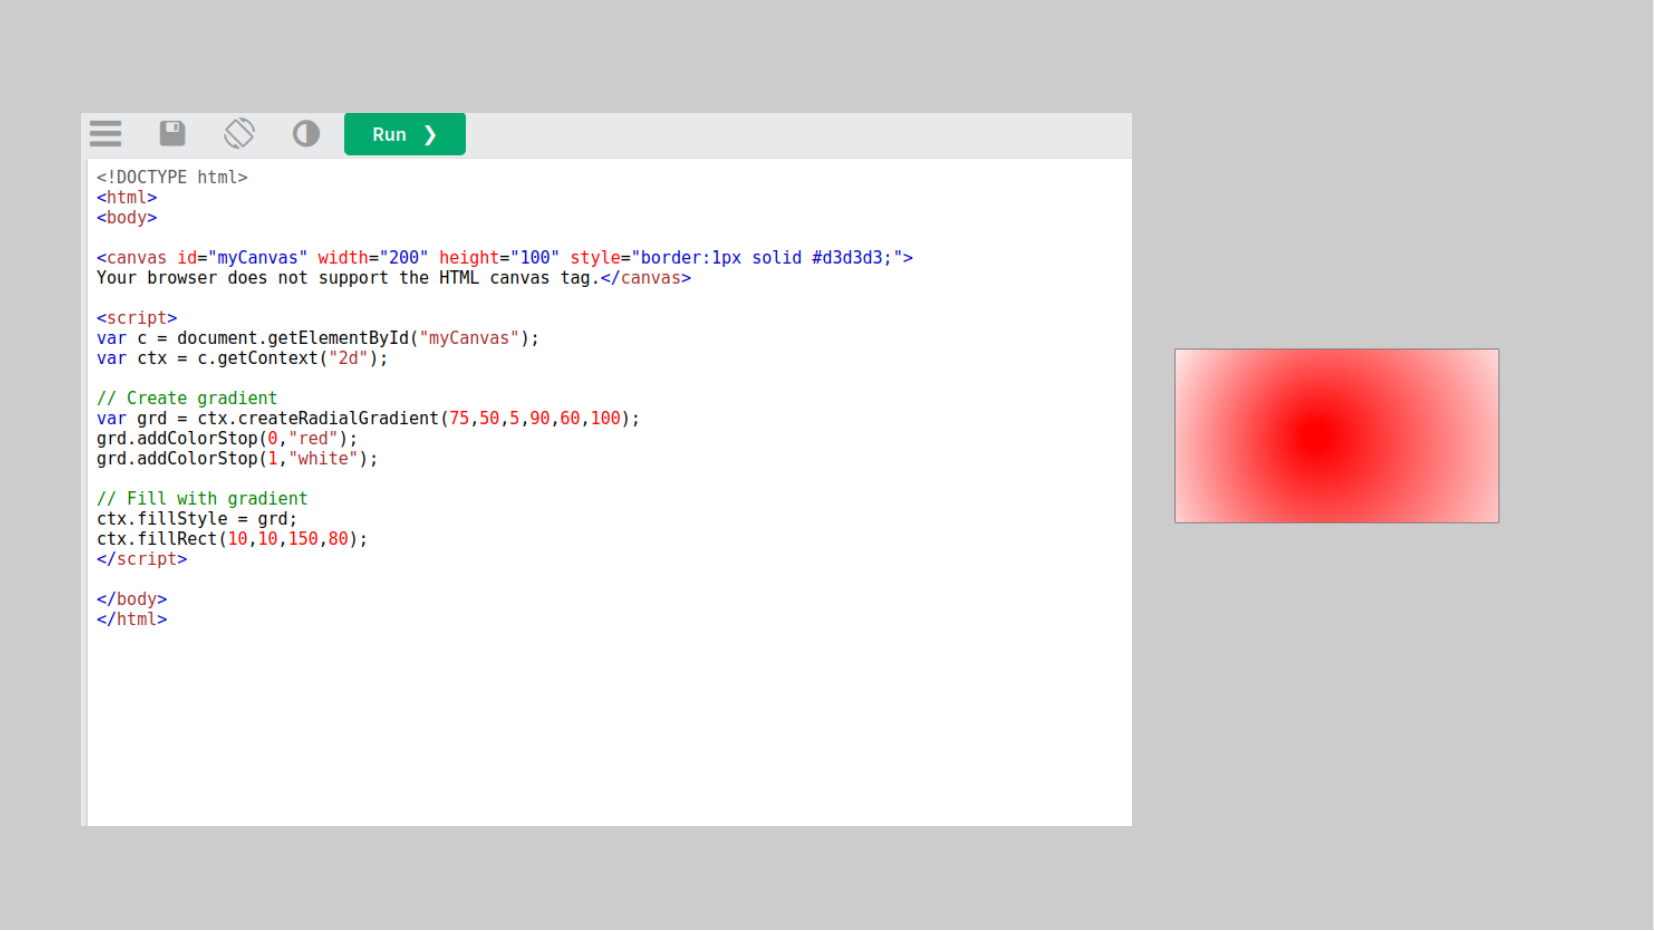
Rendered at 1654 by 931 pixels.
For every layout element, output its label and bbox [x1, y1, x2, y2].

picture [1154, 328, 1586, 545]
picture [81, 113, 1132, 826]
